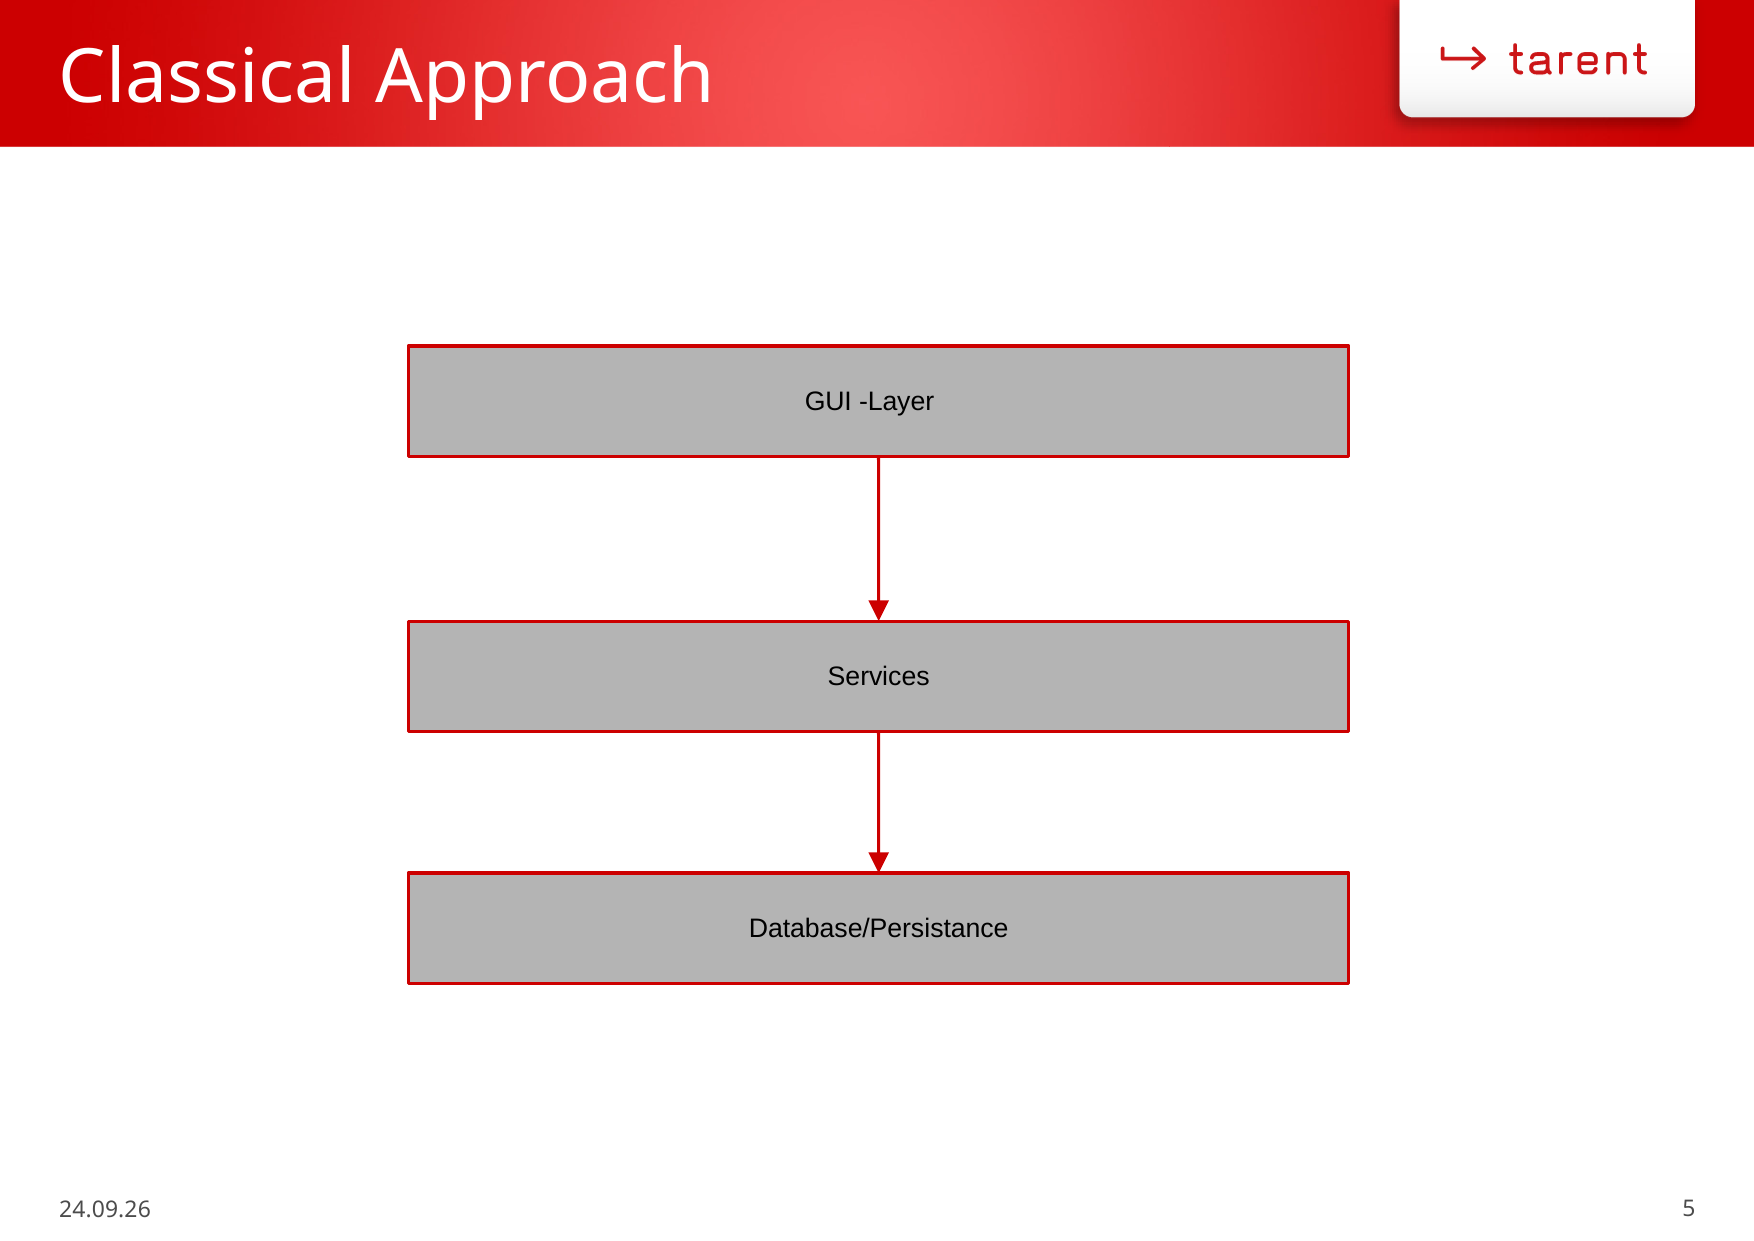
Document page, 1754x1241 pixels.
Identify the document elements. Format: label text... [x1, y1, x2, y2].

text_box Database/Persistance [408, 872, 1349, 984]
text_box GUI -Layer [408, 346, 1349, 457]
text_box Services [408, 621, 1349, 732]
picture [0, 0, 1754, 1240]
title Classical Approach [59, 0, 1638, 177]
